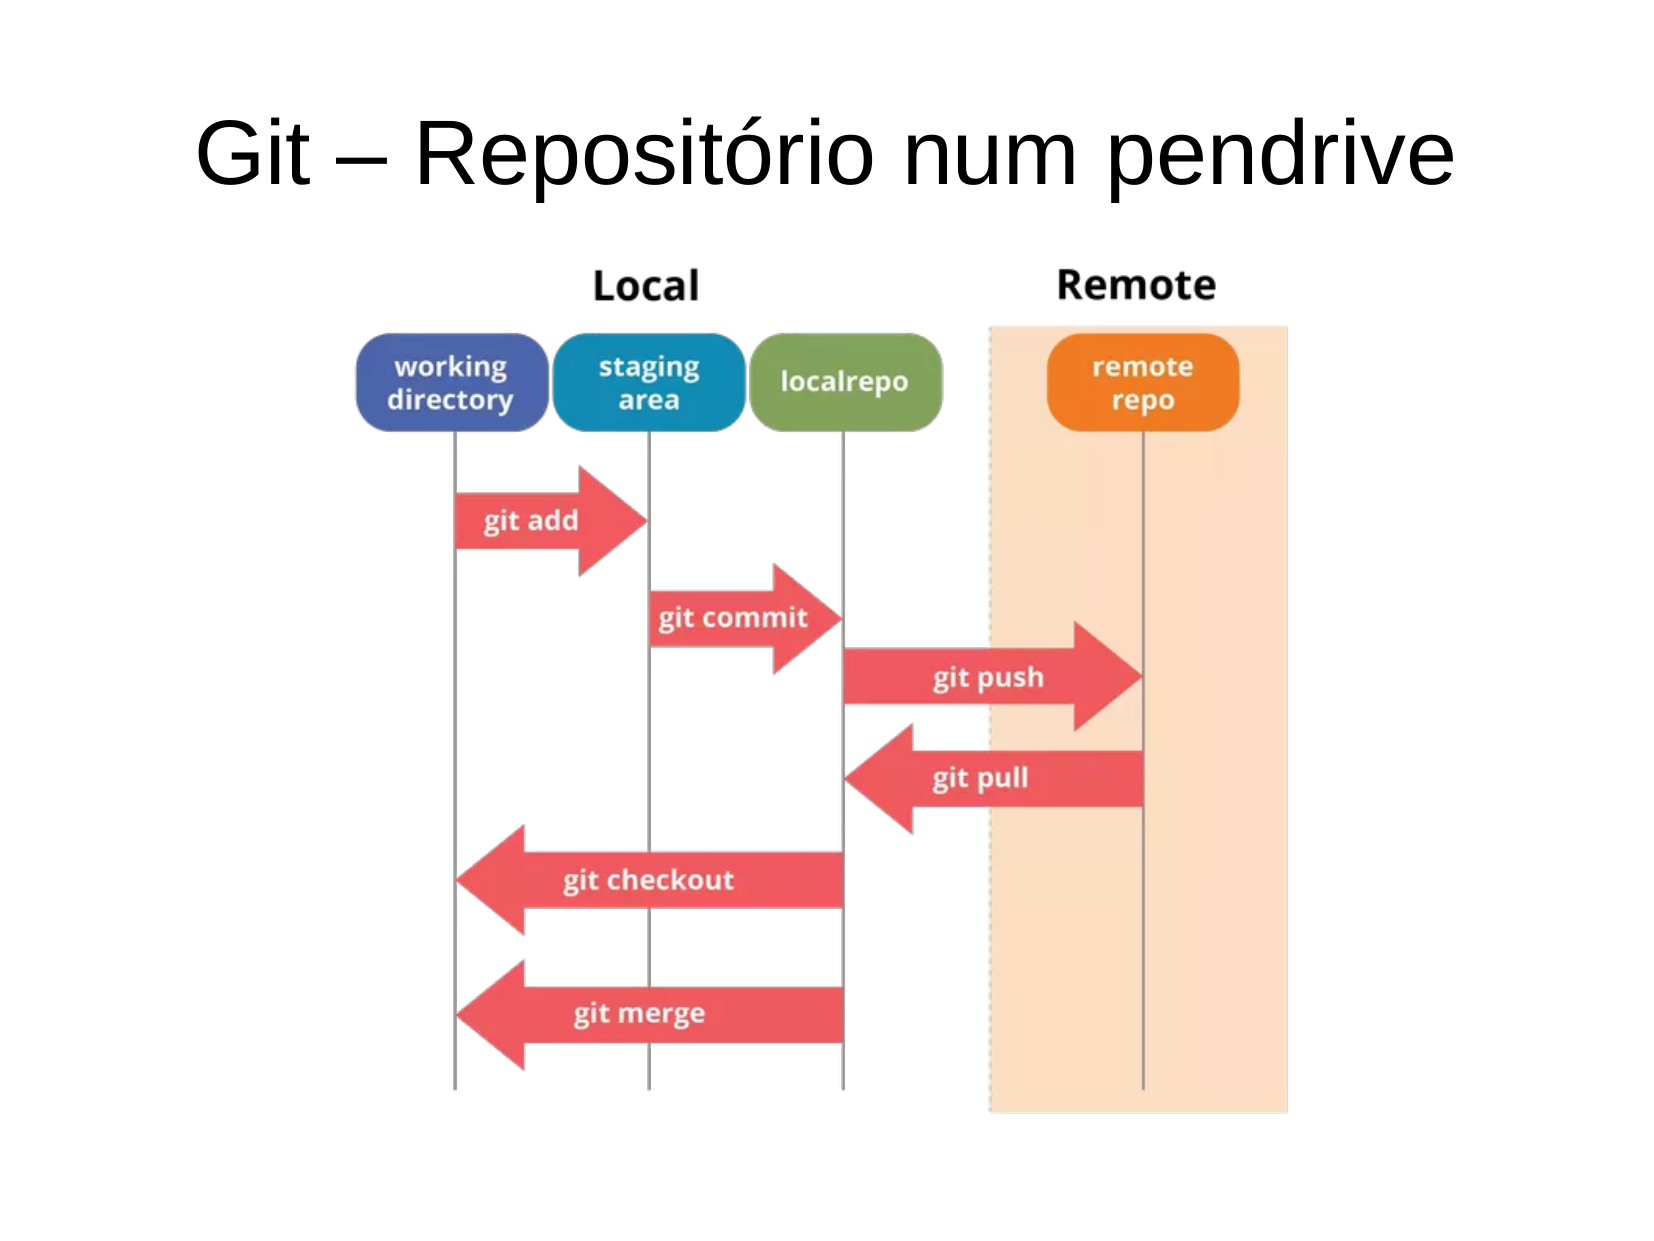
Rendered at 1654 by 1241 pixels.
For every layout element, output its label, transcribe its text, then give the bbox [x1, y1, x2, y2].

title Git – Repositório num pendrive [82, 49, 1571, 257]
picture [349, 249, 1291, 1131]
